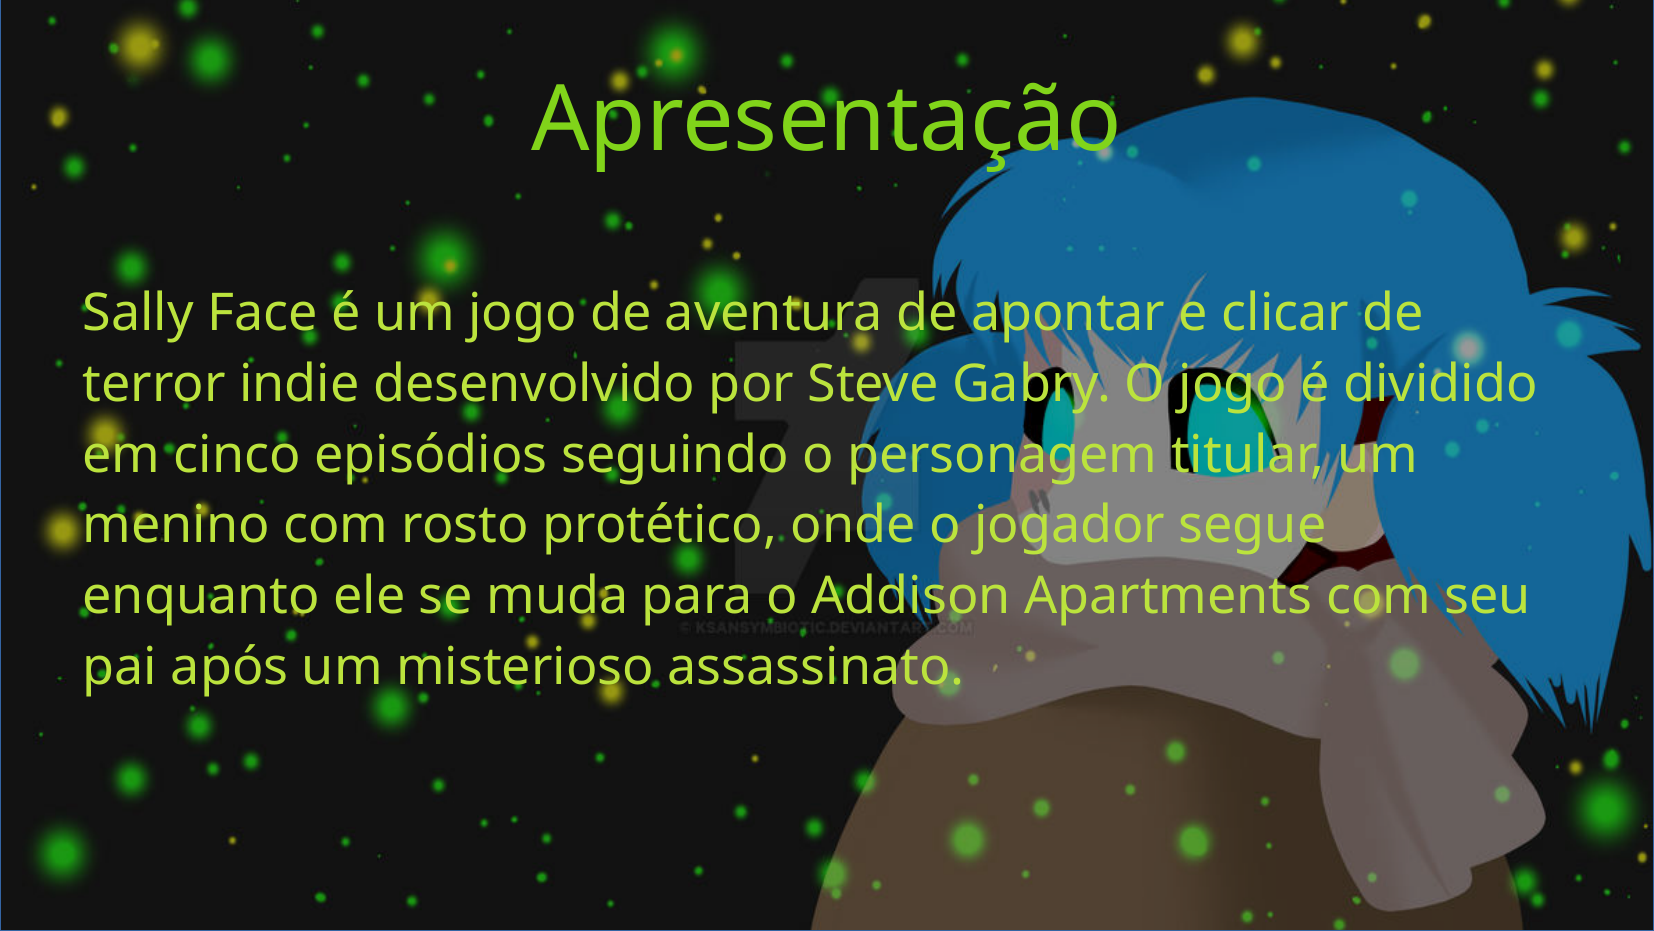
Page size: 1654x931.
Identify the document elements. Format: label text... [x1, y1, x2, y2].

text_box [0, 0, 1654, 931]
title Apresentação [82, 37, 1571, 193]
subtitle Sally Face é um jogo de aventura de apontar e clicar de terror indie desenvolvido por Steve Gabry. O jogo é dividido em cinco episódios seguindo o personagem titular, um menino com rosto protético, onde o jogador segue enquanto ele se muda para o Addison Apartments com seu pai após um misterioso assassinato. [82, 217, 1571, 758]
